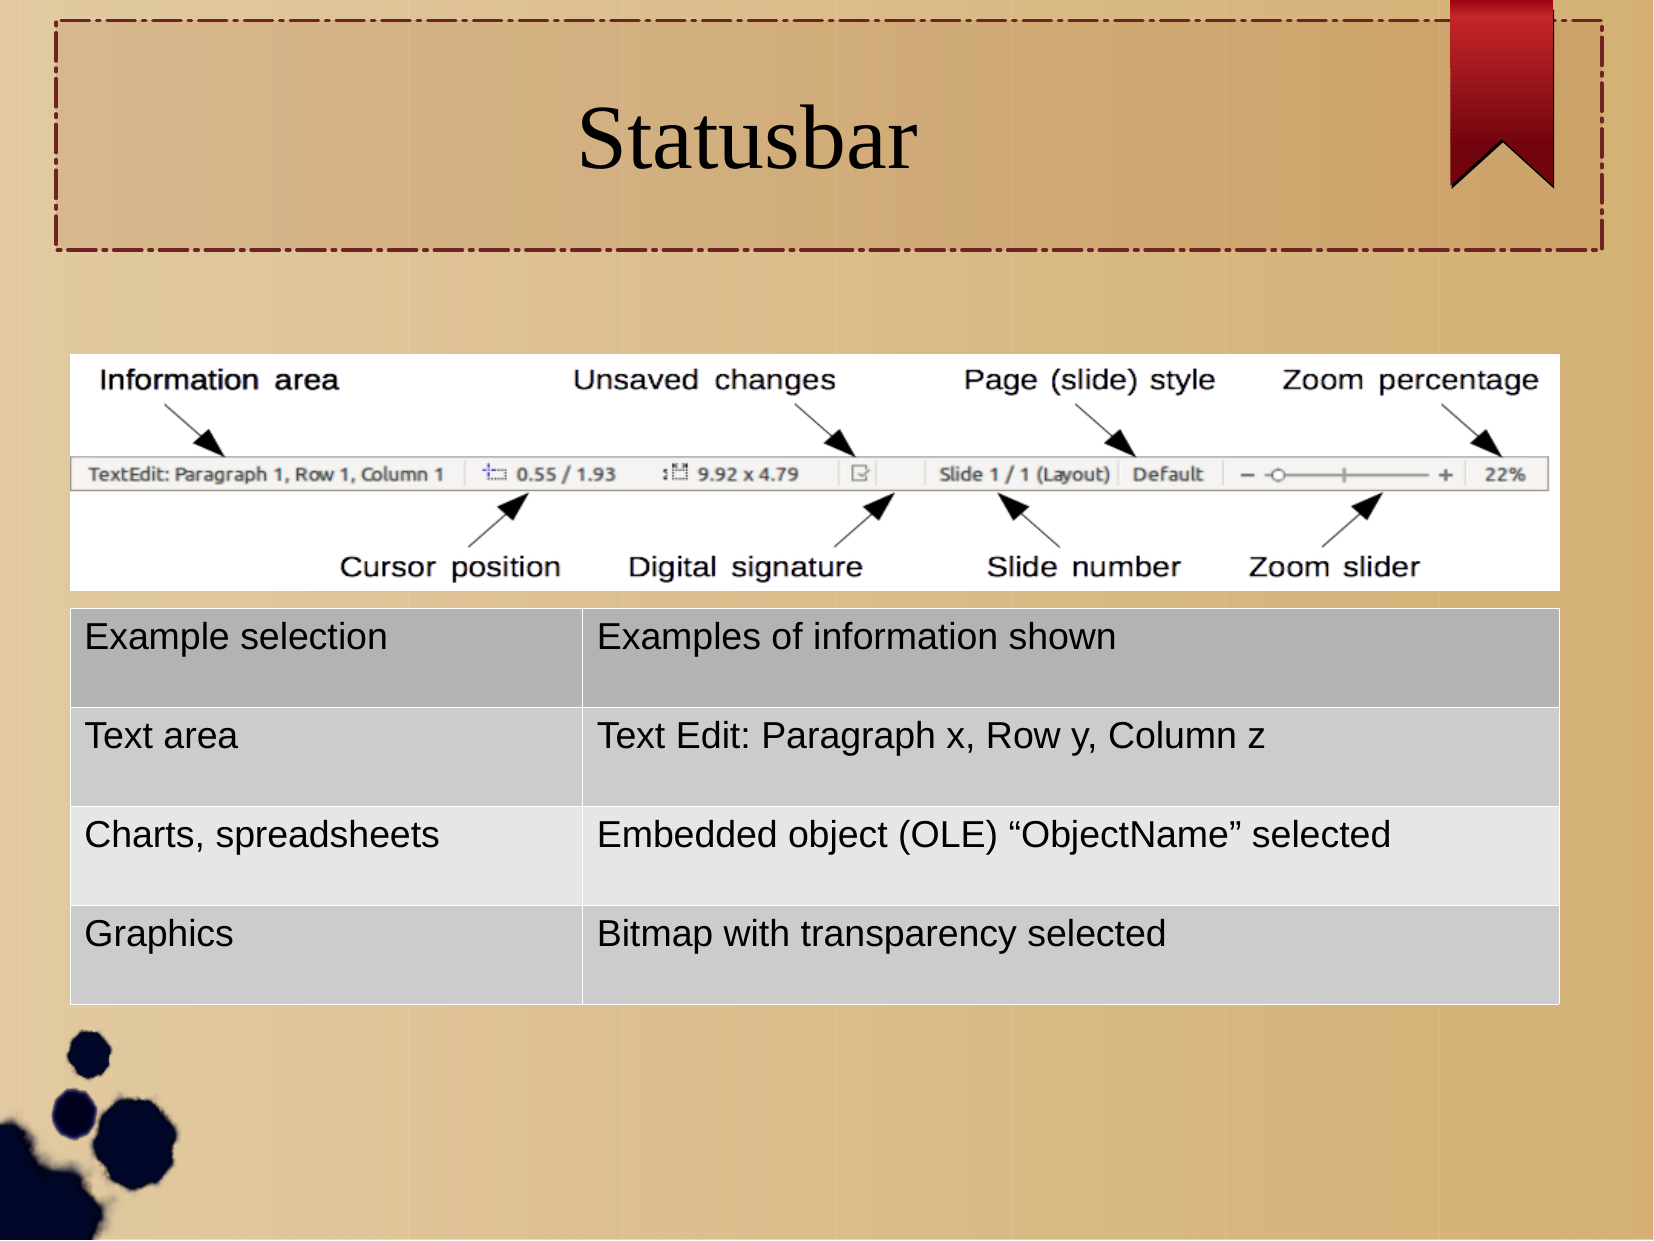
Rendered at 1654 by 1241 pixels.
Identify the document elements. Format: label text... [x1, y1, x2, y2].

table_cell Text Edit: Paragraph x, Row y, Column z [583, 708, 1559, 806]
table_cell Charts, spreadsheets [71, 807, 582, 905]
table_cell Bitmap with transparency selected [583, 906, 1559, 1004]
table_cell Embedded object (OLE) “ObjectName” selected [583, 807, 1559, 905]
picture [70, 354, 1560, 591]
table_header Example selection [71, 609, 582, 707]
table_cell Text area [71, 708, 582, 806]
table_cell Graphics [71, 906, 582, 1004]
table_header Examples of information shown [583, 609, 1559, 707]
title Statusbar [82, 47, 1412, 229]
